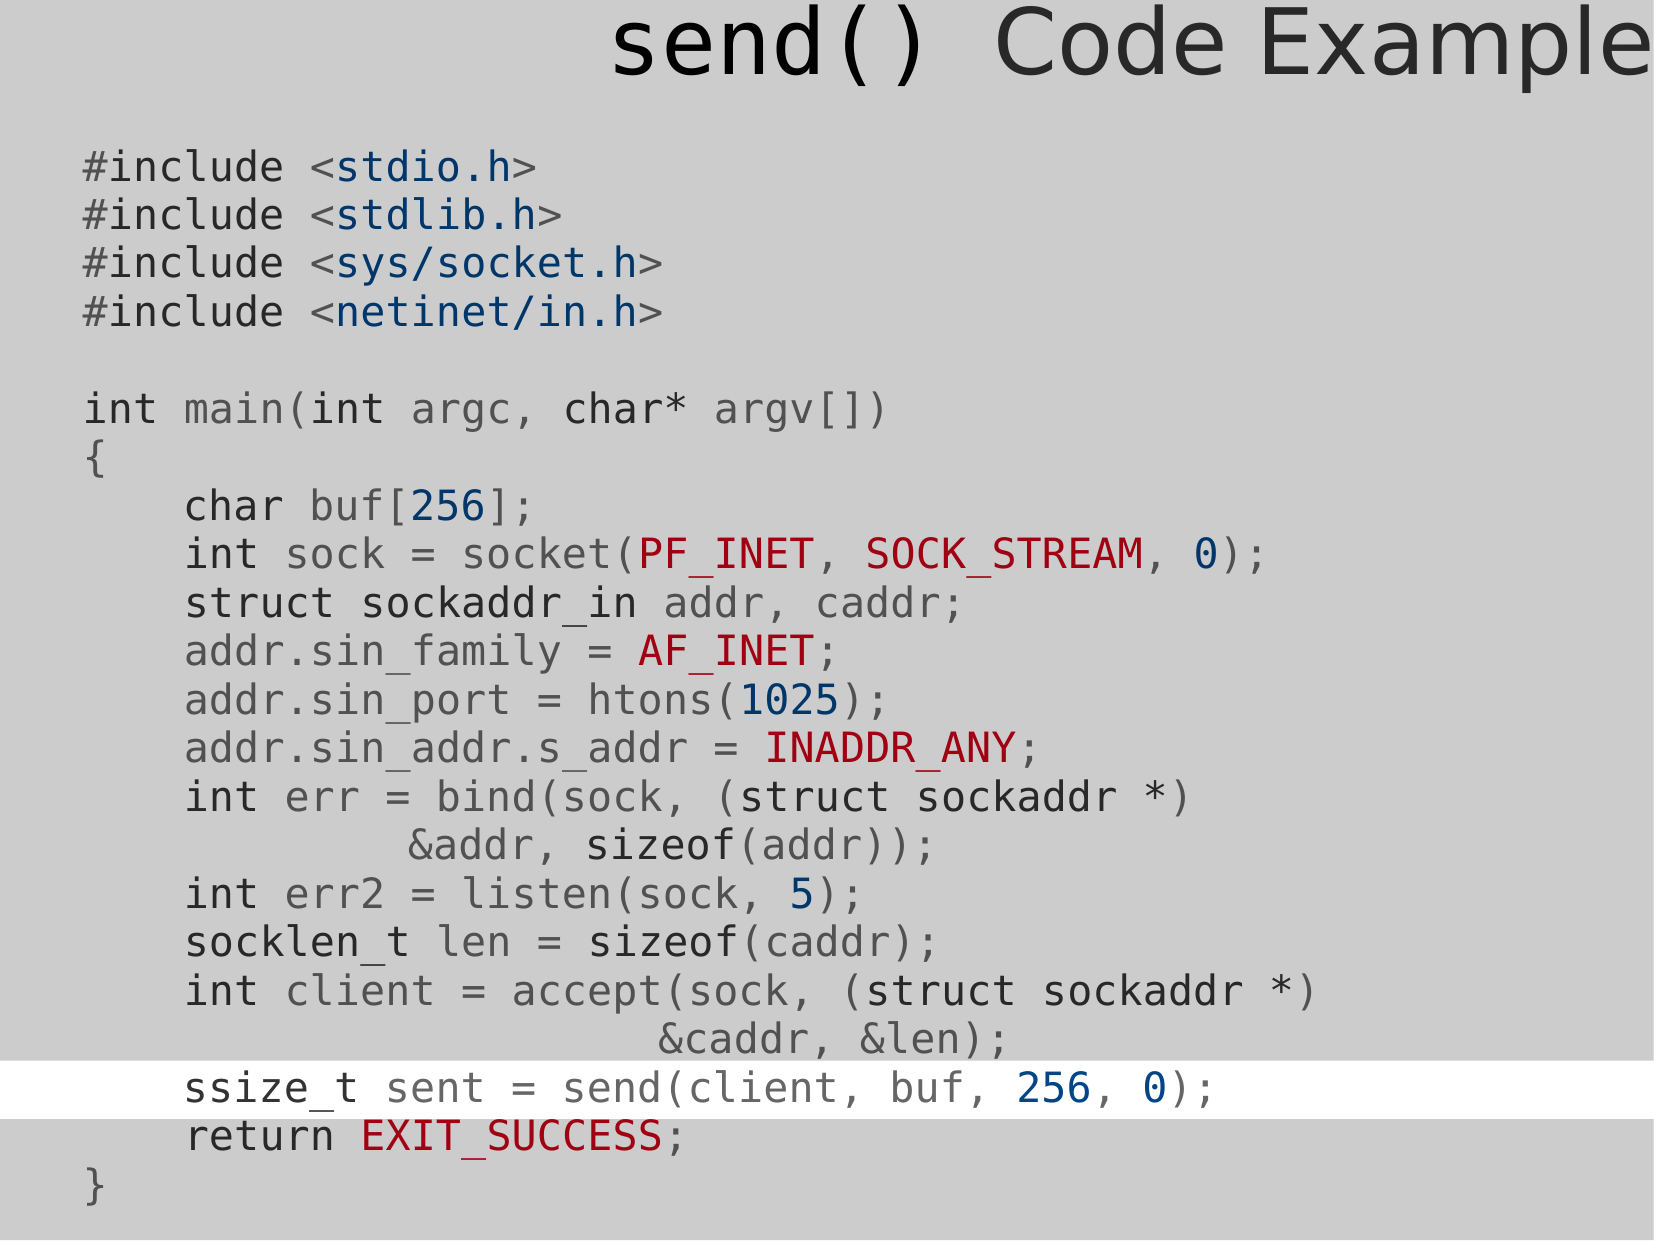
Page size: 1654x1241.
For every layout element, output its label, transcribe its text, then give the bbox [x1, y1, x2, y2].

text_box [0, 0, 1654, 1061]
subtitle #include <stdio.h> #include <stdlib.h> #include <sys/socket.h> #include <netinet/in.h> int main(int argc, char* argv[]) { char buf[256]; int sock = socket(PF_INET, SOCK_STREAM, 0); struct sockaddr_in addr, caddr; addr.sin_family = AF_INET; addr.sin_port = htons(1025); addr.sin_addr.s_addr = INADDR_ANY; int err = bind(sock, (struct sockaddr *) &addr, sizeof(addr)); int err2 = listen(sock, 5); socklen_t len = sizeof(caddr); int client = accept(sock, (struct sockaddr *) &caddr, &len); ssize_t sent = send(client, buf, 256, 0); return EXIT_SUCCESS; } [82, 1061, 1571, 1119]
text_box [0, 1119, 1654, 1241]
